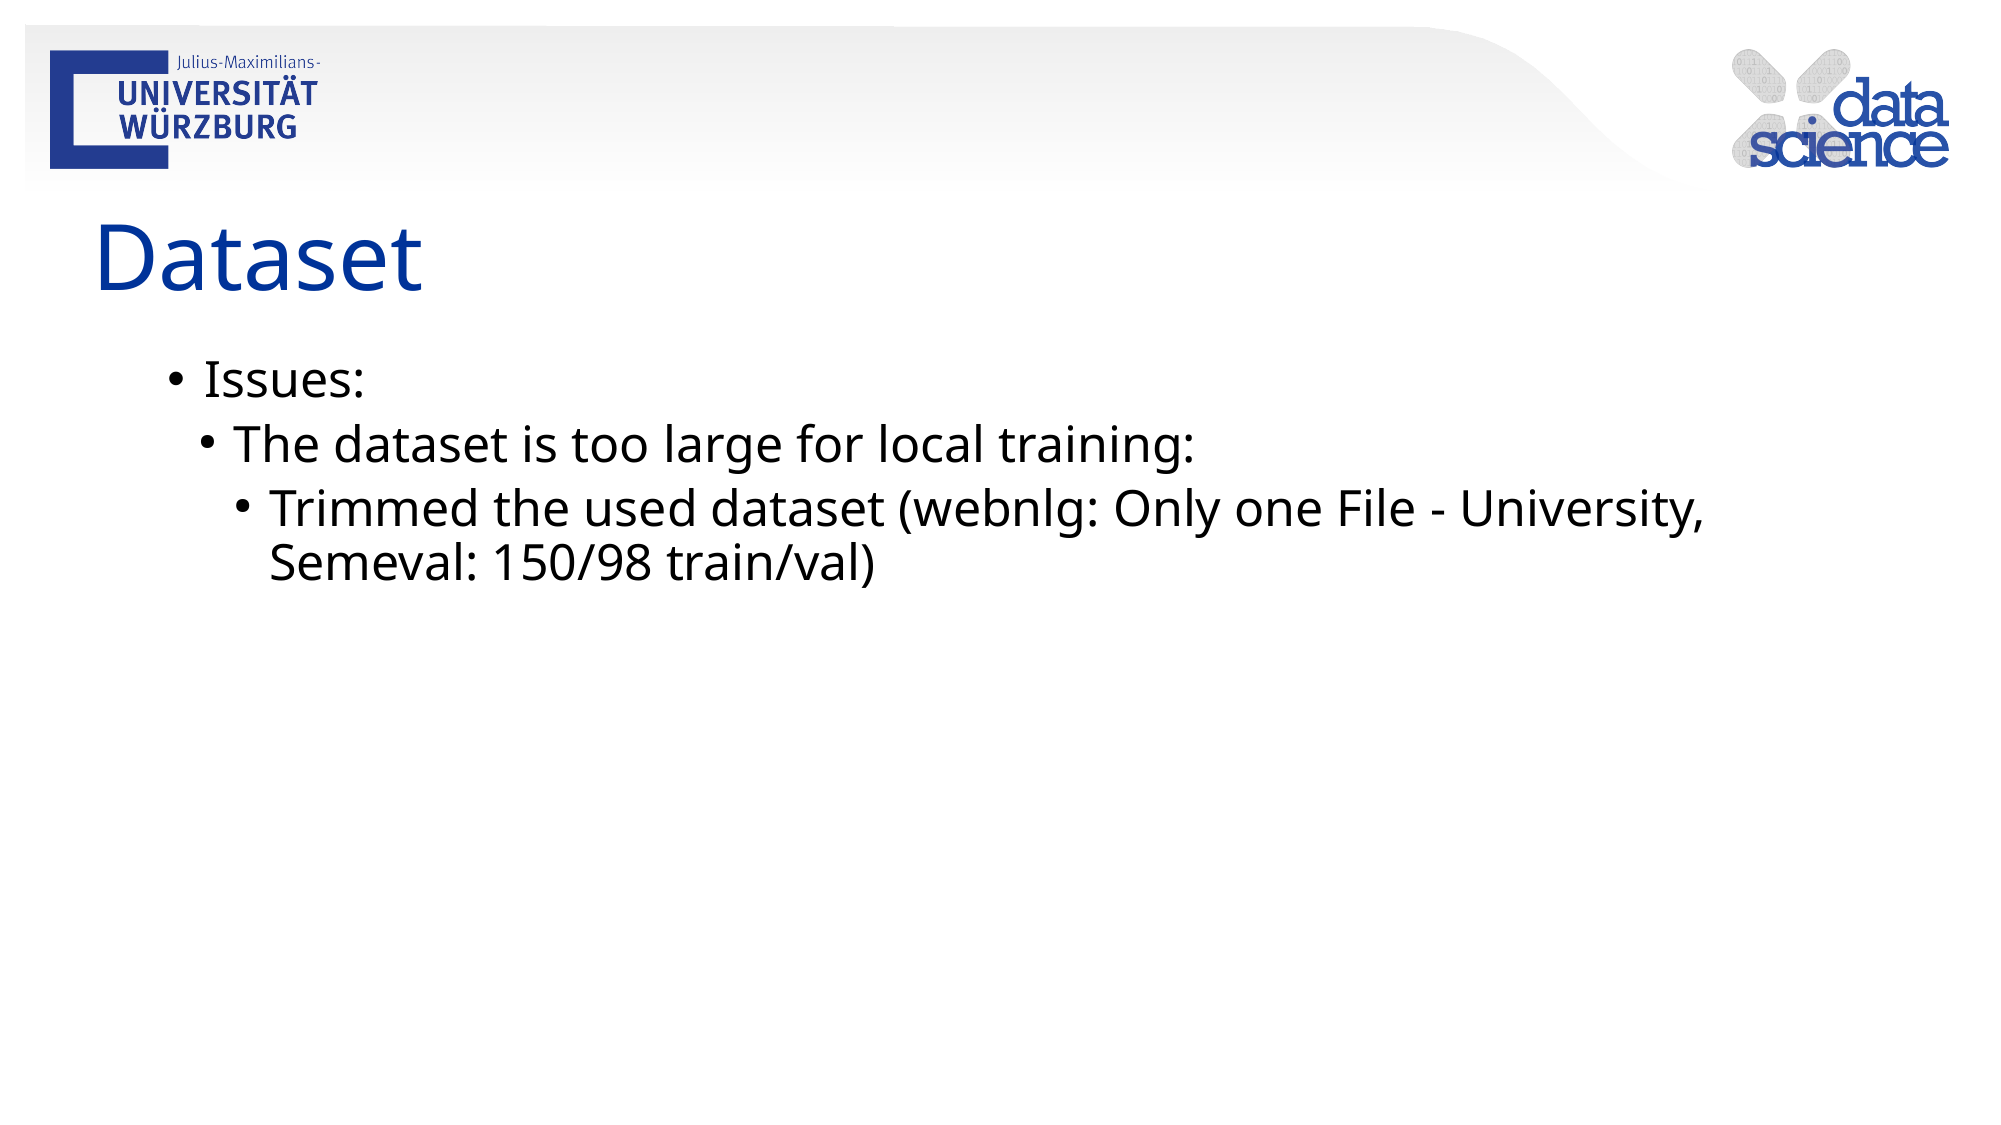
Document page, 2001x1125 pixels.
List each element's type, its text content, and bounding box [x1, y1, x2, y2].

picture [1732, 49, 1949, 168]
text_box Issues: The dataset is too large for local training: Trimmed the used dataset (webnlg: Only one File - University, Semeval: 150/98 train/val) [77, 347, 1901, 1014]
text_box Dataset [77, 198, 1901, 324]
picture [50, 50, 321, 169]
